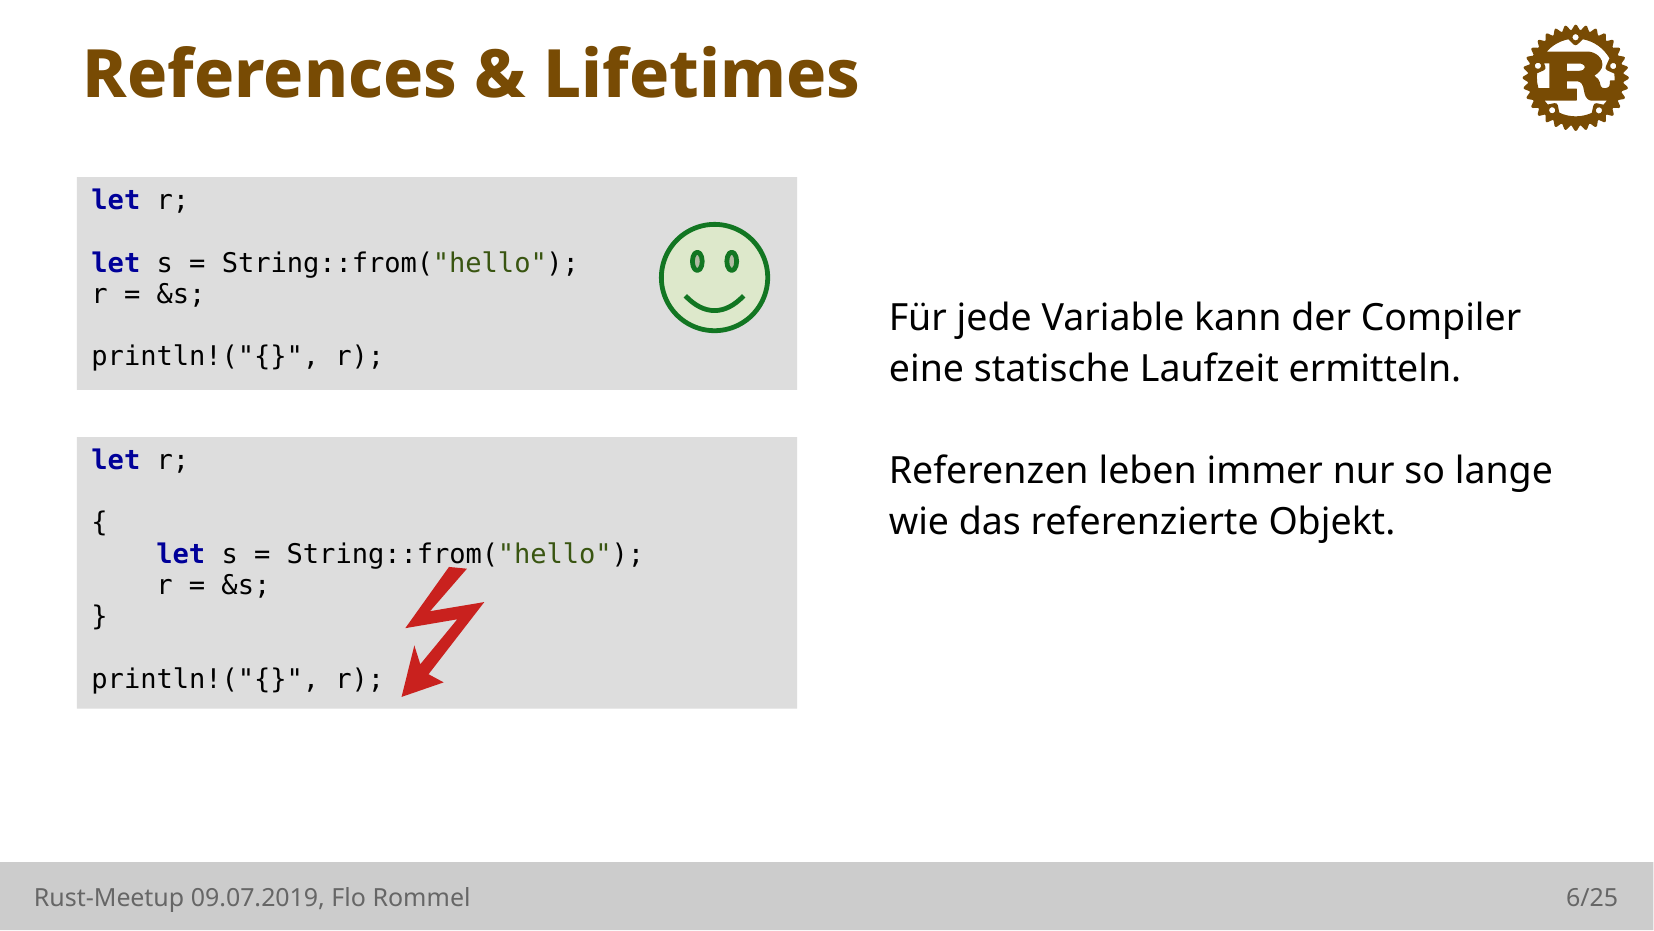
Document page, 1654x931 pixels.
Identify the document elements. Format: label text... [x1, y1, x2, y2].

text_box let r; let s = String::from("hello"); r = &s; println!("{}", r); [76, 177, 798, 390]
text_box [401, 566, 485, 697]
text_box Für jede Variable kann der Compiler eine statische Laufzeit ermitteln. Referenzen leben immer nur so lange wie das referenzierte Objekt. [874, 283, 1571, 581]
text_box [661, 224, 768, 331]
text_box let r; { let s = String::from("hello"); r = &s; } println!("{}", r); [76, 437, 798, 709]
title References & Lifetimes [82, 25, 1512, 119]
